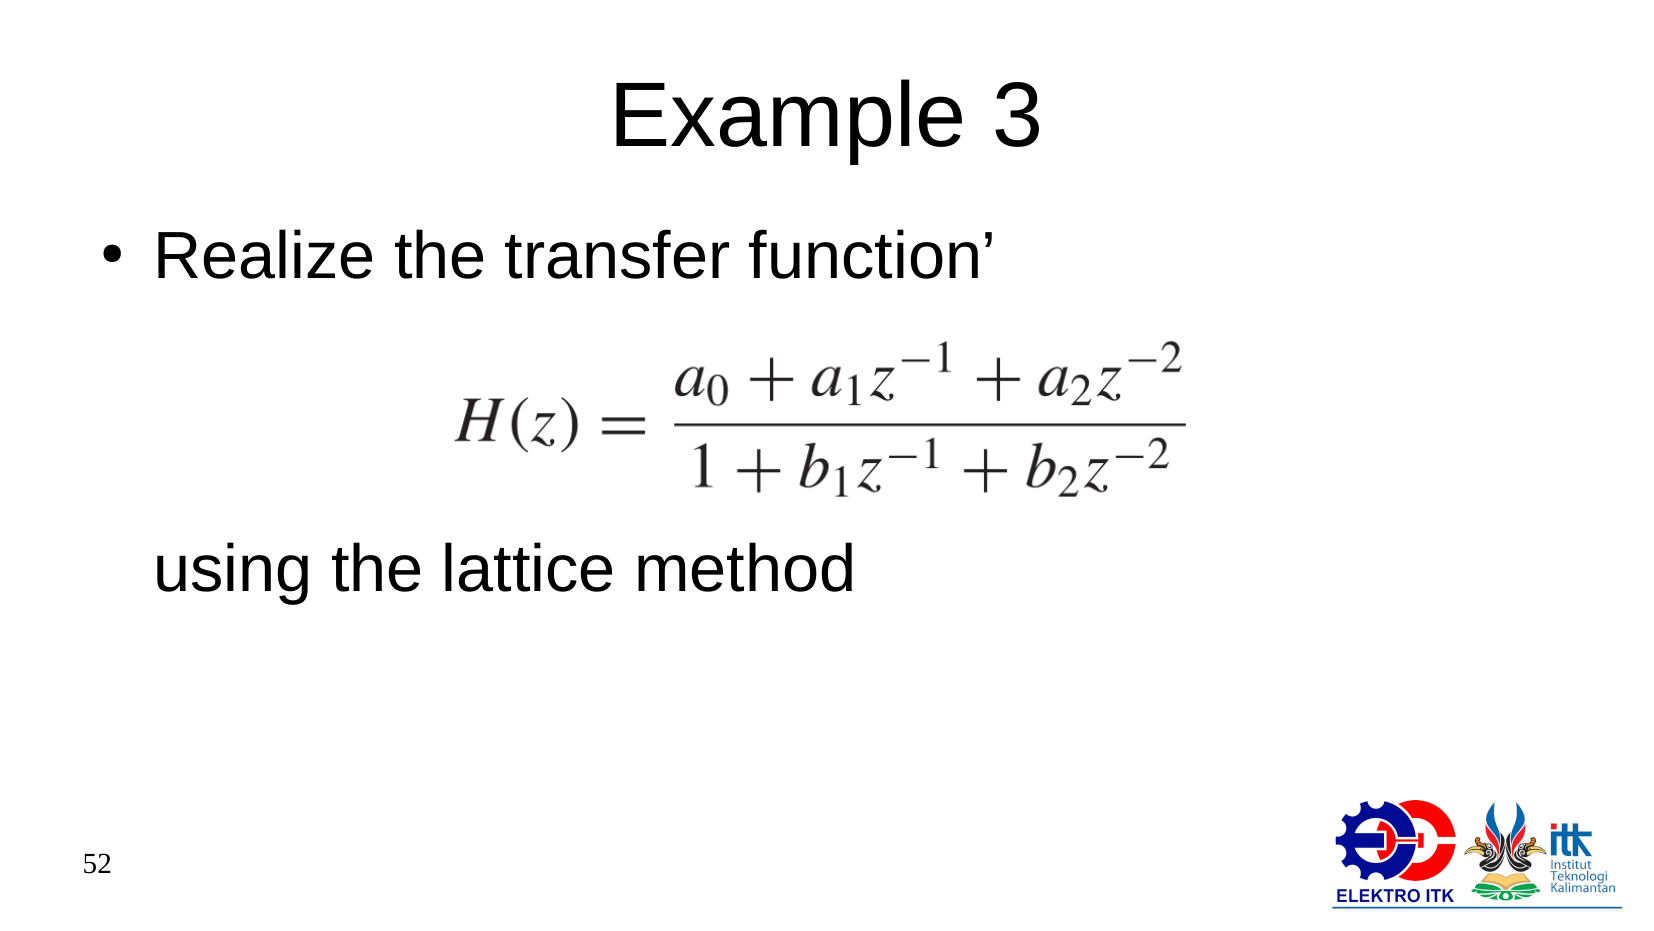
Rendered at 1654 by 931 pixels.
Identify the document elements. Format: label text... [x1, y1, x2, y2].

list Realize the transfer function’ using the lattice method [82, 217, 1571, 758]
title Example 3 [82, 37, 1571, 193]
picture [1332, 800, 1622, 918]
picture [442, 330, 1211, 521]
